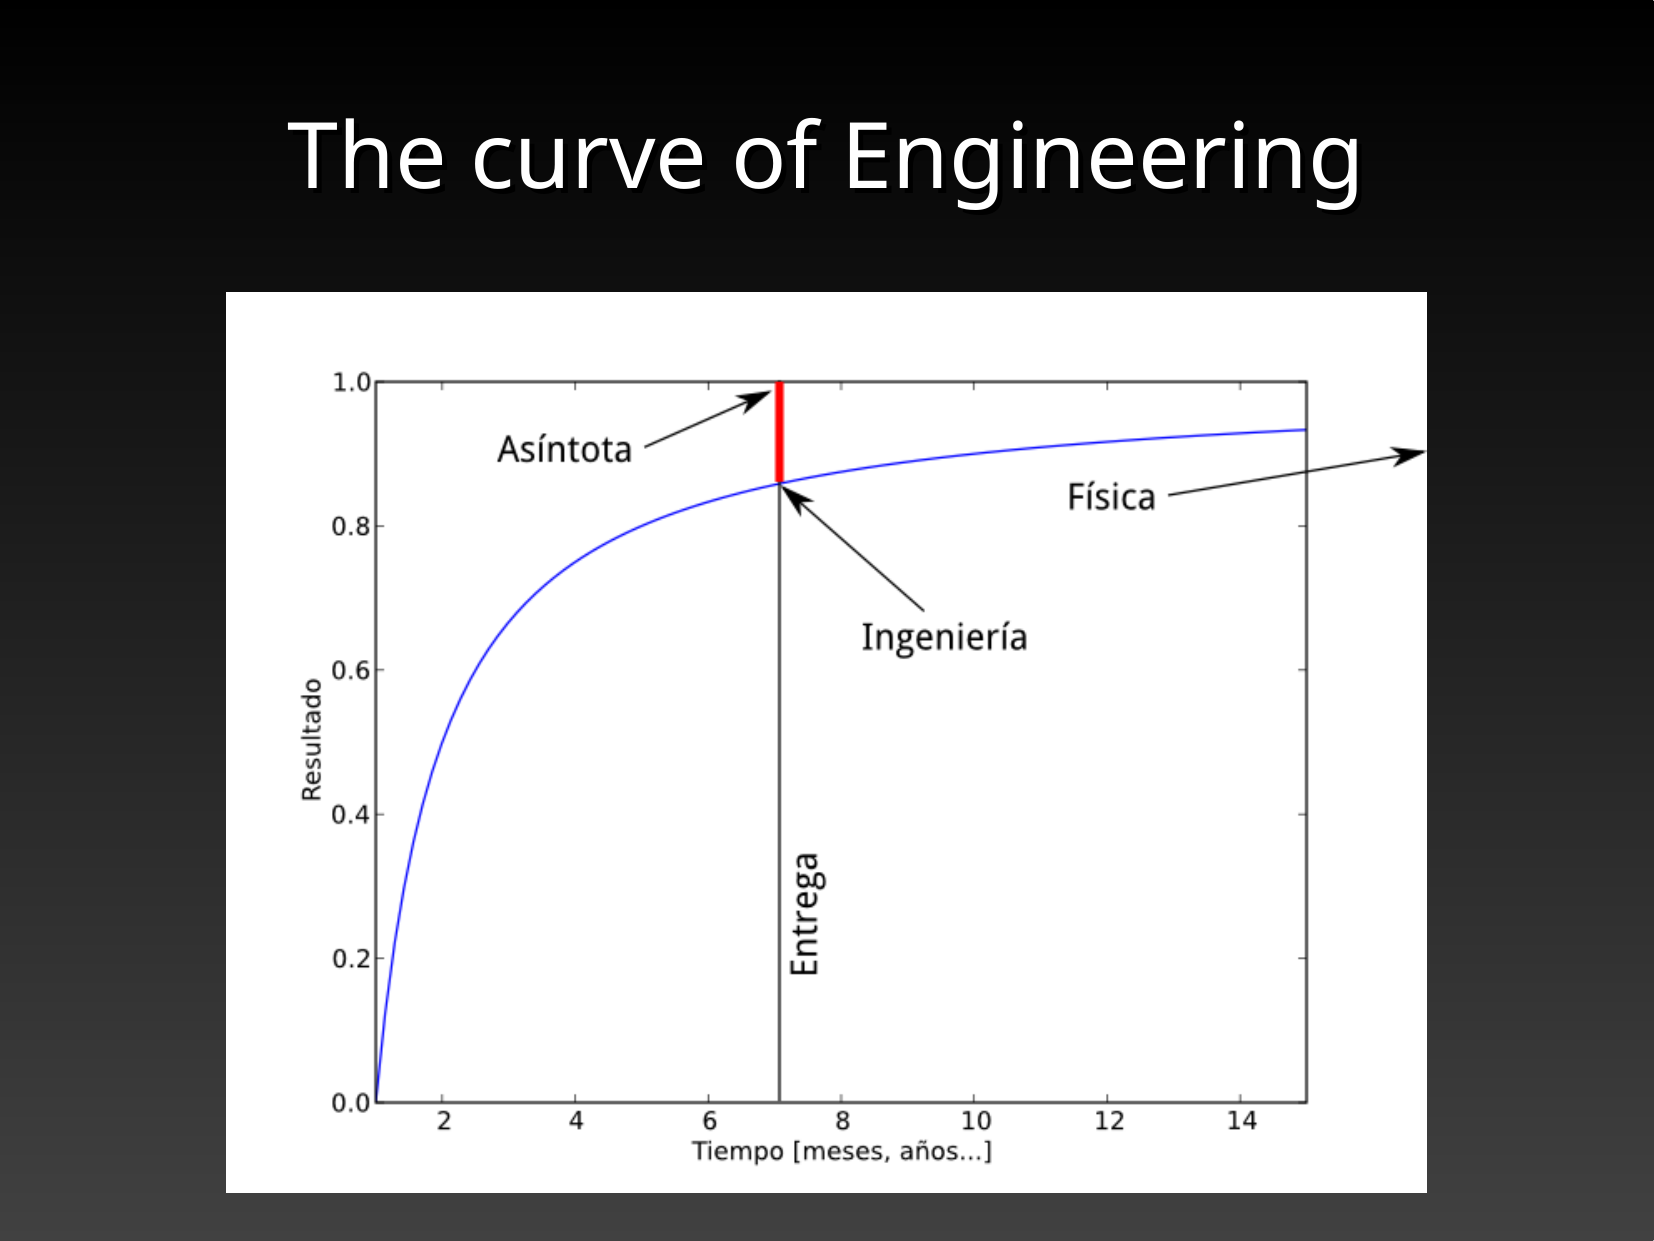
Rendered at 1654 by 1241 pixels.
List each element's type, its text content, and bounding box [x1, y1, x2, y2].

title The curve of Engineering [82, 49, 1571, 257]
picture [226, 292, 1427, 1193]
